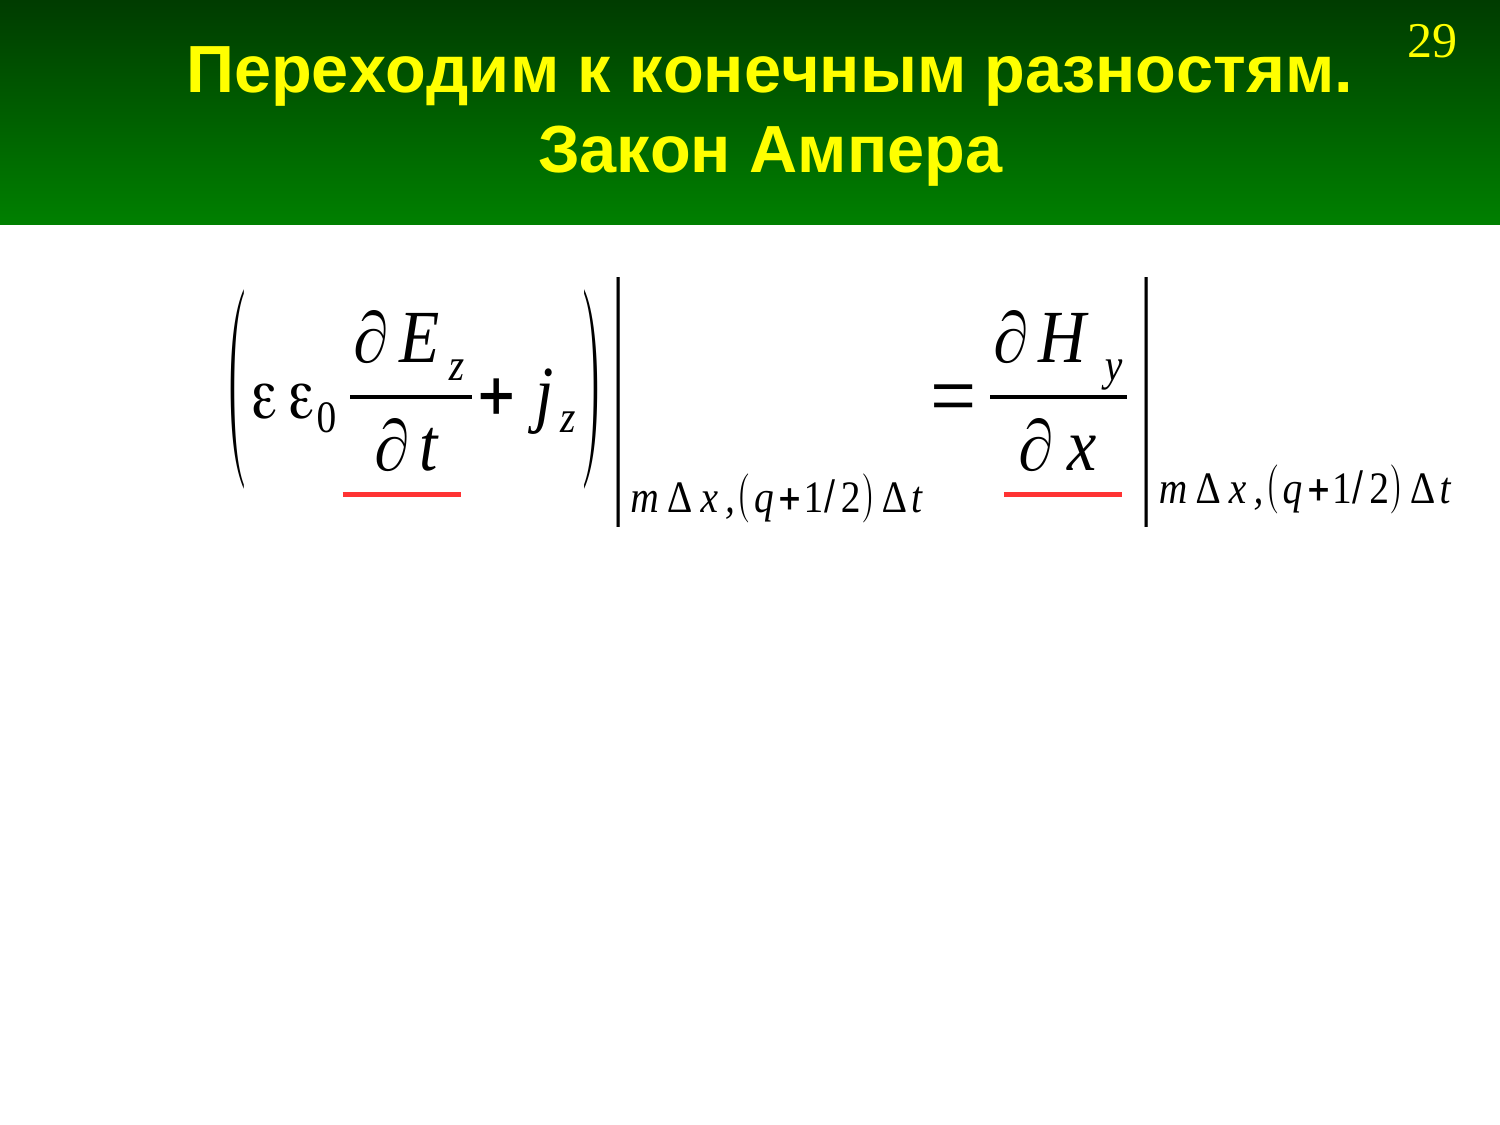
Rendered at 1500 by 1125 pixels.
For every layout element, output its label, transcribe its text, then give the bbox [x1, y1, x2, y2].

chart [209, 277, 1470, 527]
title Переходим к конечным разностям. Закон Ампера [100, 0, 1441, 249]
